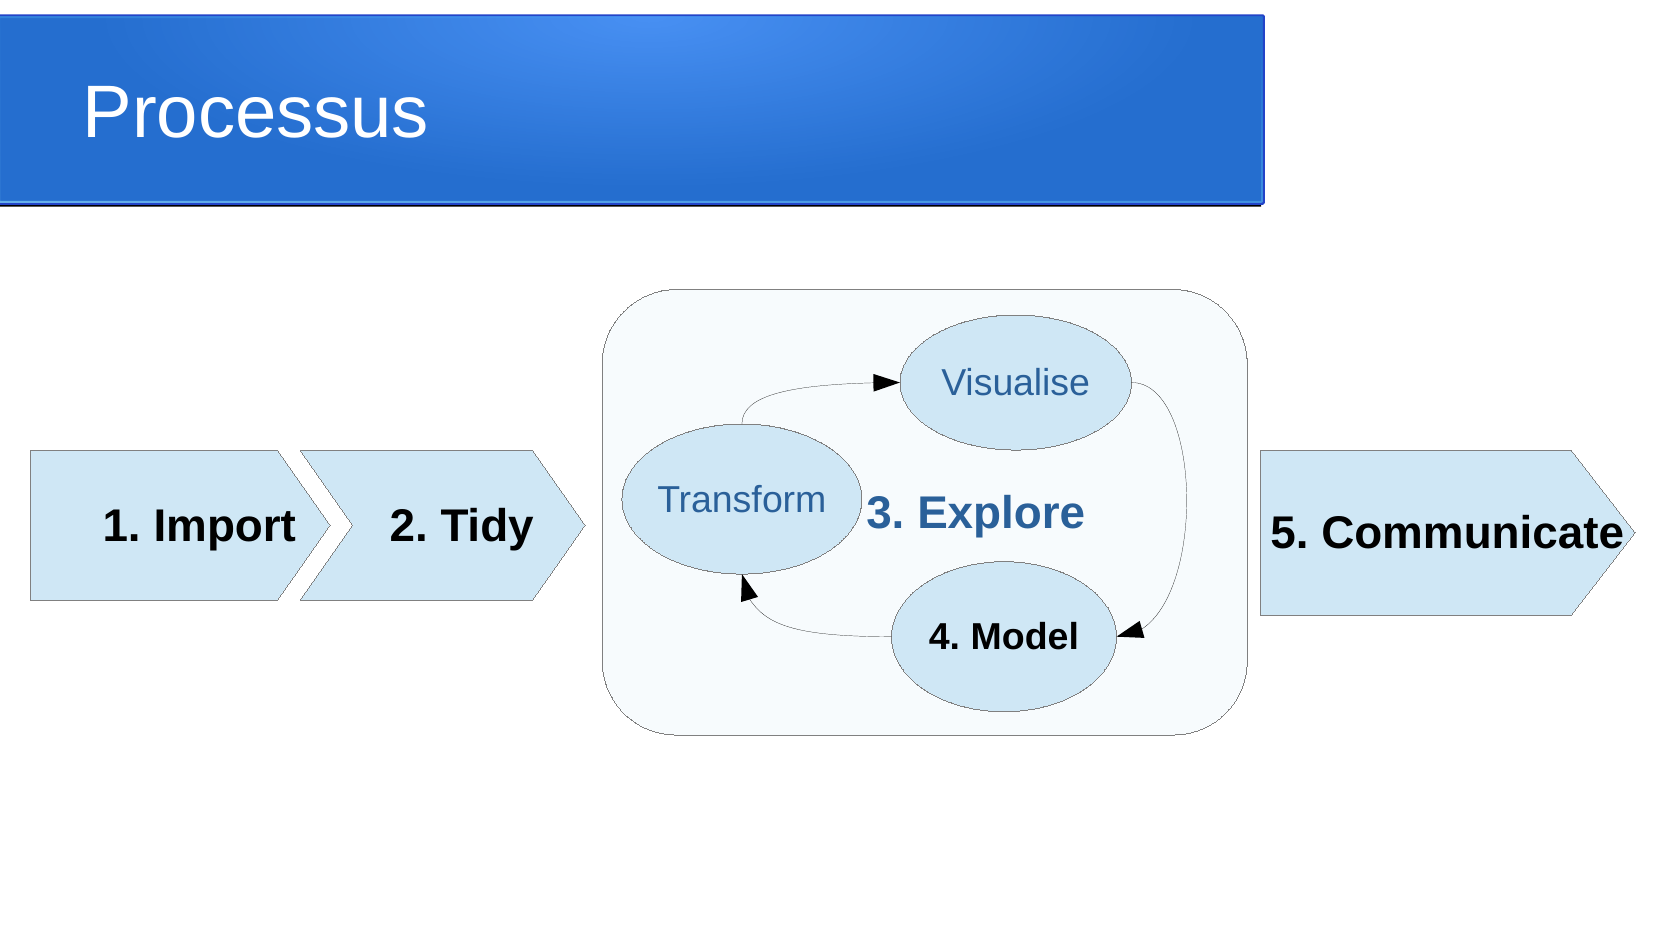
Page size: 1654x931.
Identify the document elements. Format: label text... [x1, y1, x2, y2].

text_box 4. Model [891, 561, 1117, 712]
title Processus [82, 35, 1235, 189]
text_box 5. Communicate [1260, 450, 1636, 616]
text_box 1. Import [30, 450, 331, 601]
text_box 2. Tidy [300, 450, 586, 601]
text_box Transform [621, 424, 862, 575]
text_box 3. Explore [602, 289, 1248, 736]
text_box Visualise [900, 315, 1132, 451]
